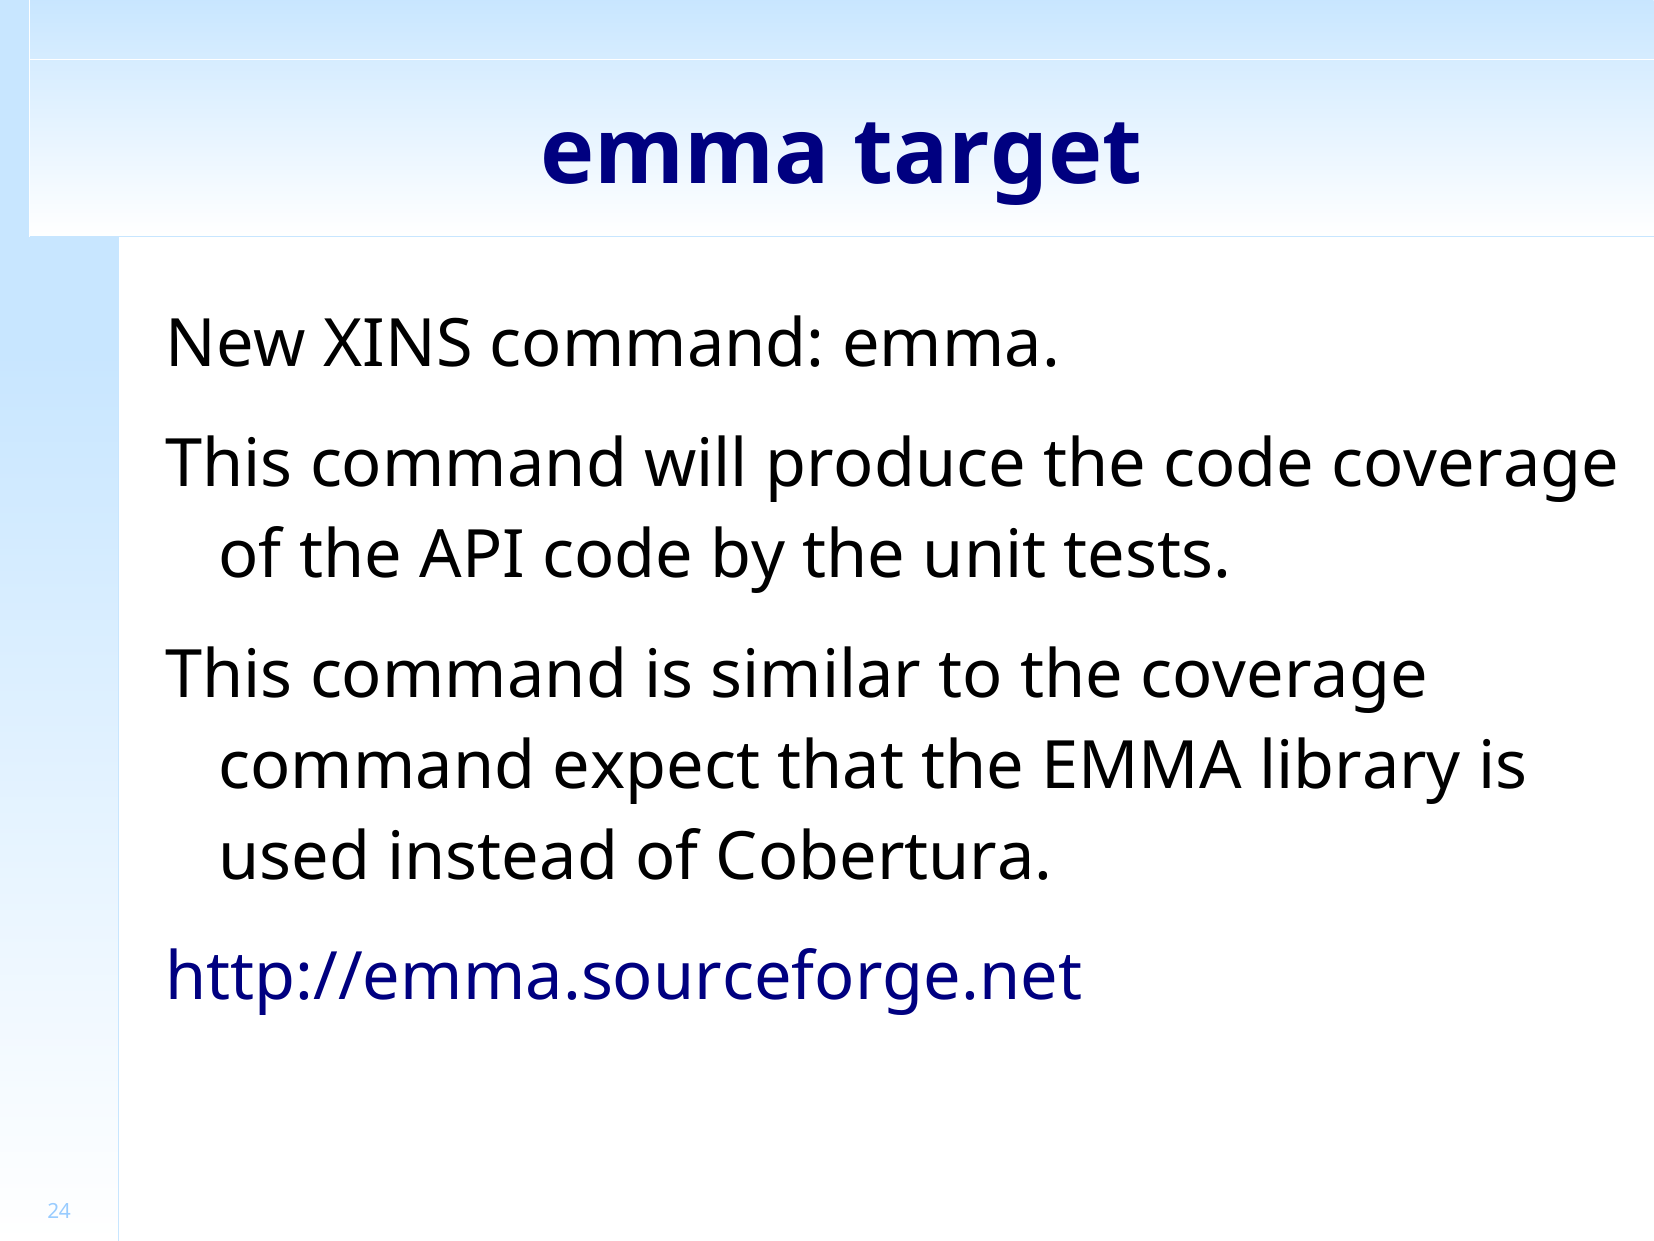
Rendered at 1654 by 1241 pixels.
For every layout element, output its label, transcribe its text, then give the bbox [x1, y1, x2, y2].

list New XINS command: emma. This command will produce the code coverage of the API code by the unit tests. This command is similar to the coverage command expect that the EMMA library is used instead of Cobertura. http://emma.sourceforge.net [147, 295, 1625, 1182]
title emma target [29, 59, 1654, 237]
